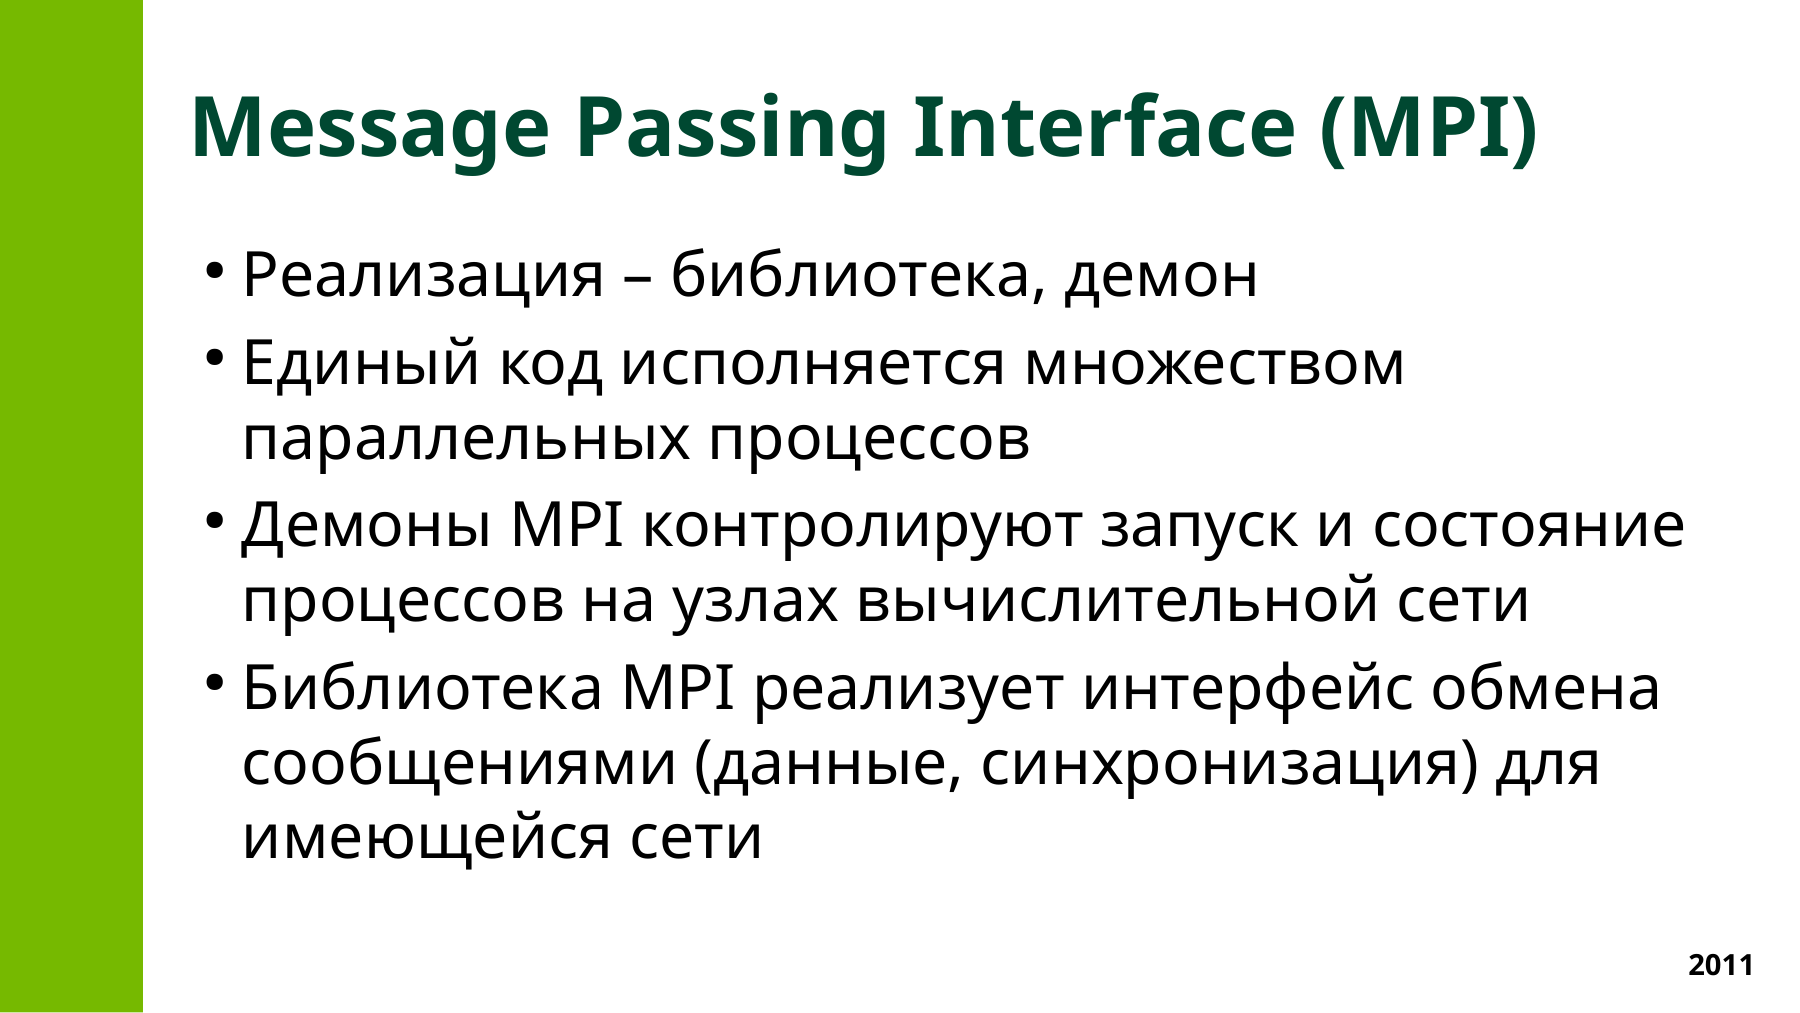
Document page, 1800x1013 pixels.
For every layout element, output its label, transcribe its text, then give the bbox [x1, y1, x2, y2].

title Message Passing Interface (MPI) [188, 40, 1733, 211]
list Реализация – библиотека, демон Единый код исполняется множеством параллельных процессов Демоны MPI контролируют запуск и состояние процессов на узлах вычислительной сети Библиотека MPI реализует интерфейс обмена сообщениями (данные, синхронизация) для имеющейся сети [188, 227, 1733, 976]
